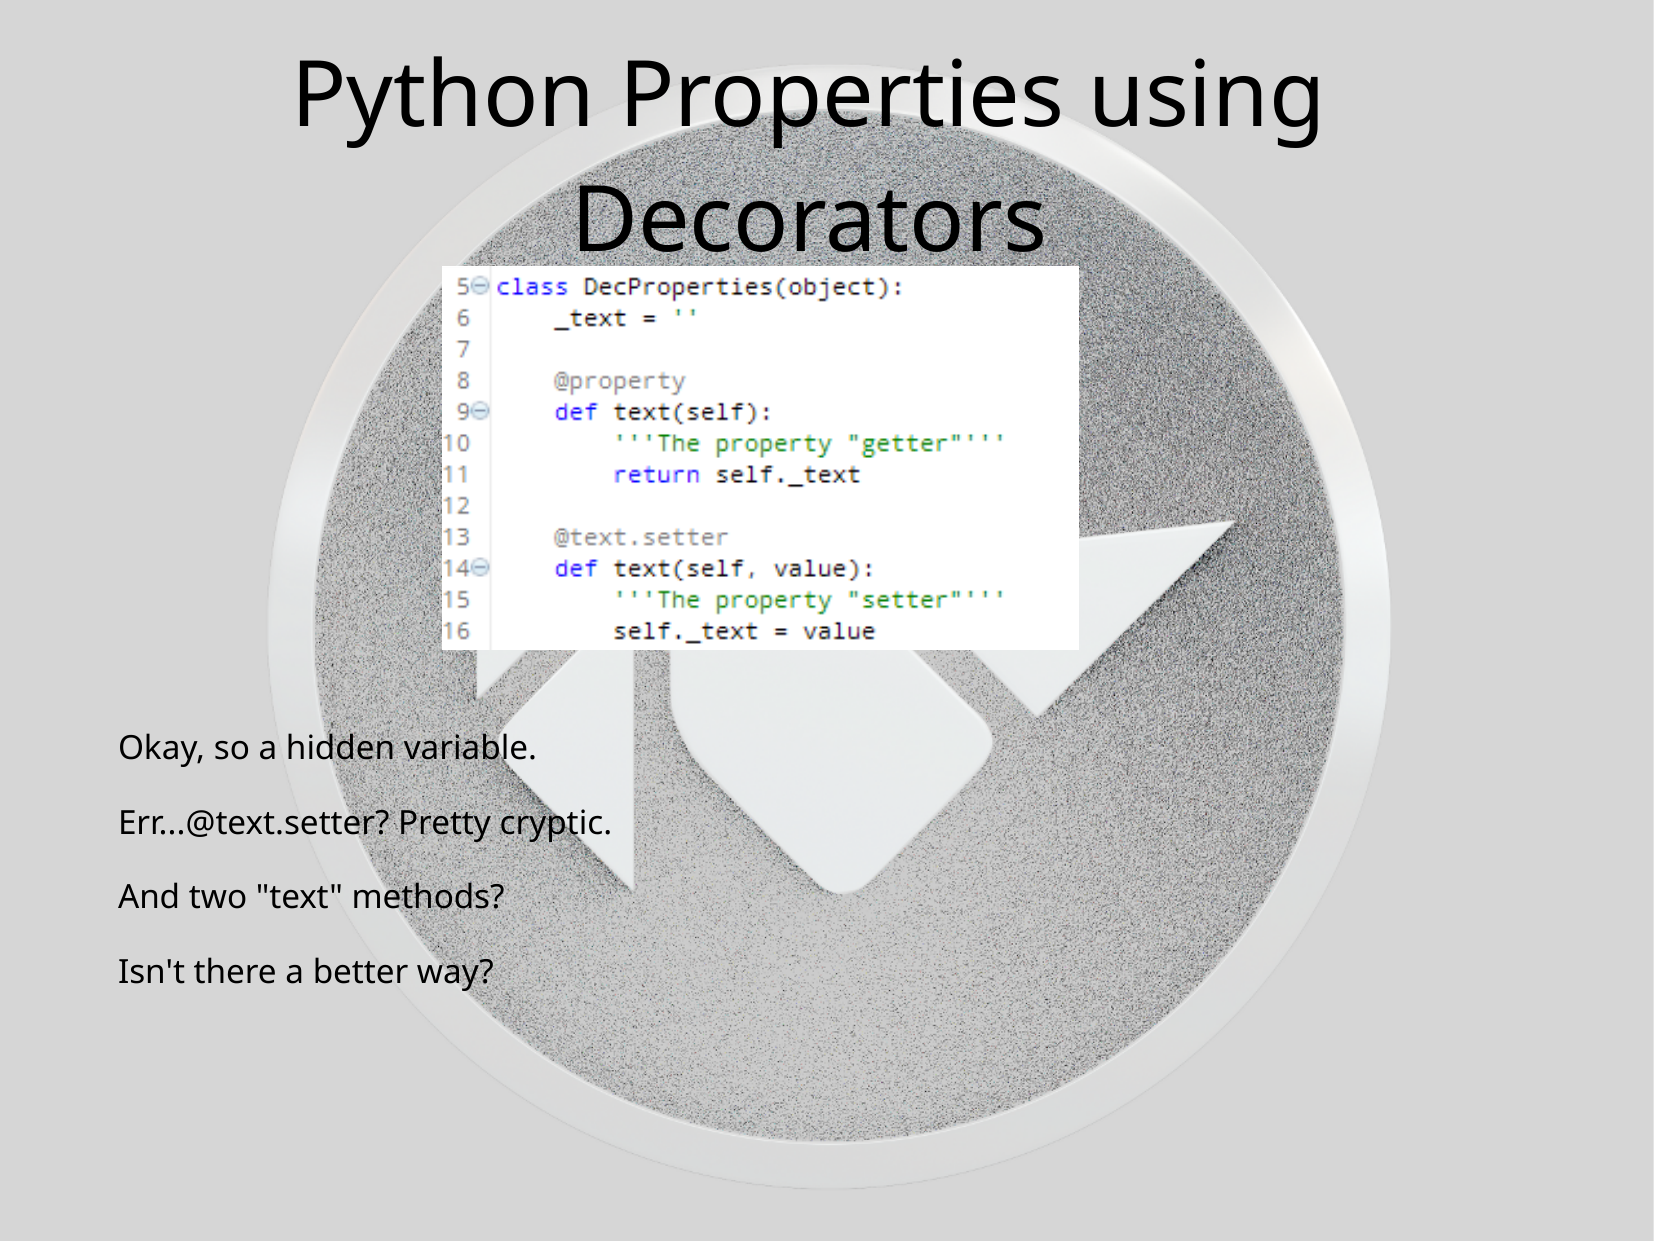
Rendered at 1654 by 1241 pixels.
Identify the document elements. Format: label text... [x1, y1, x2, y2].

title Python Properties using Decorators [82, 49, 1536, 257]
picture [0, 0, 1654, 1241]
list Okay, so a hidden variable. Err...@text.setter? Pretty cryptic. And two "text" methods? Isn't there a better way? [118, 723, 1447, 980]
